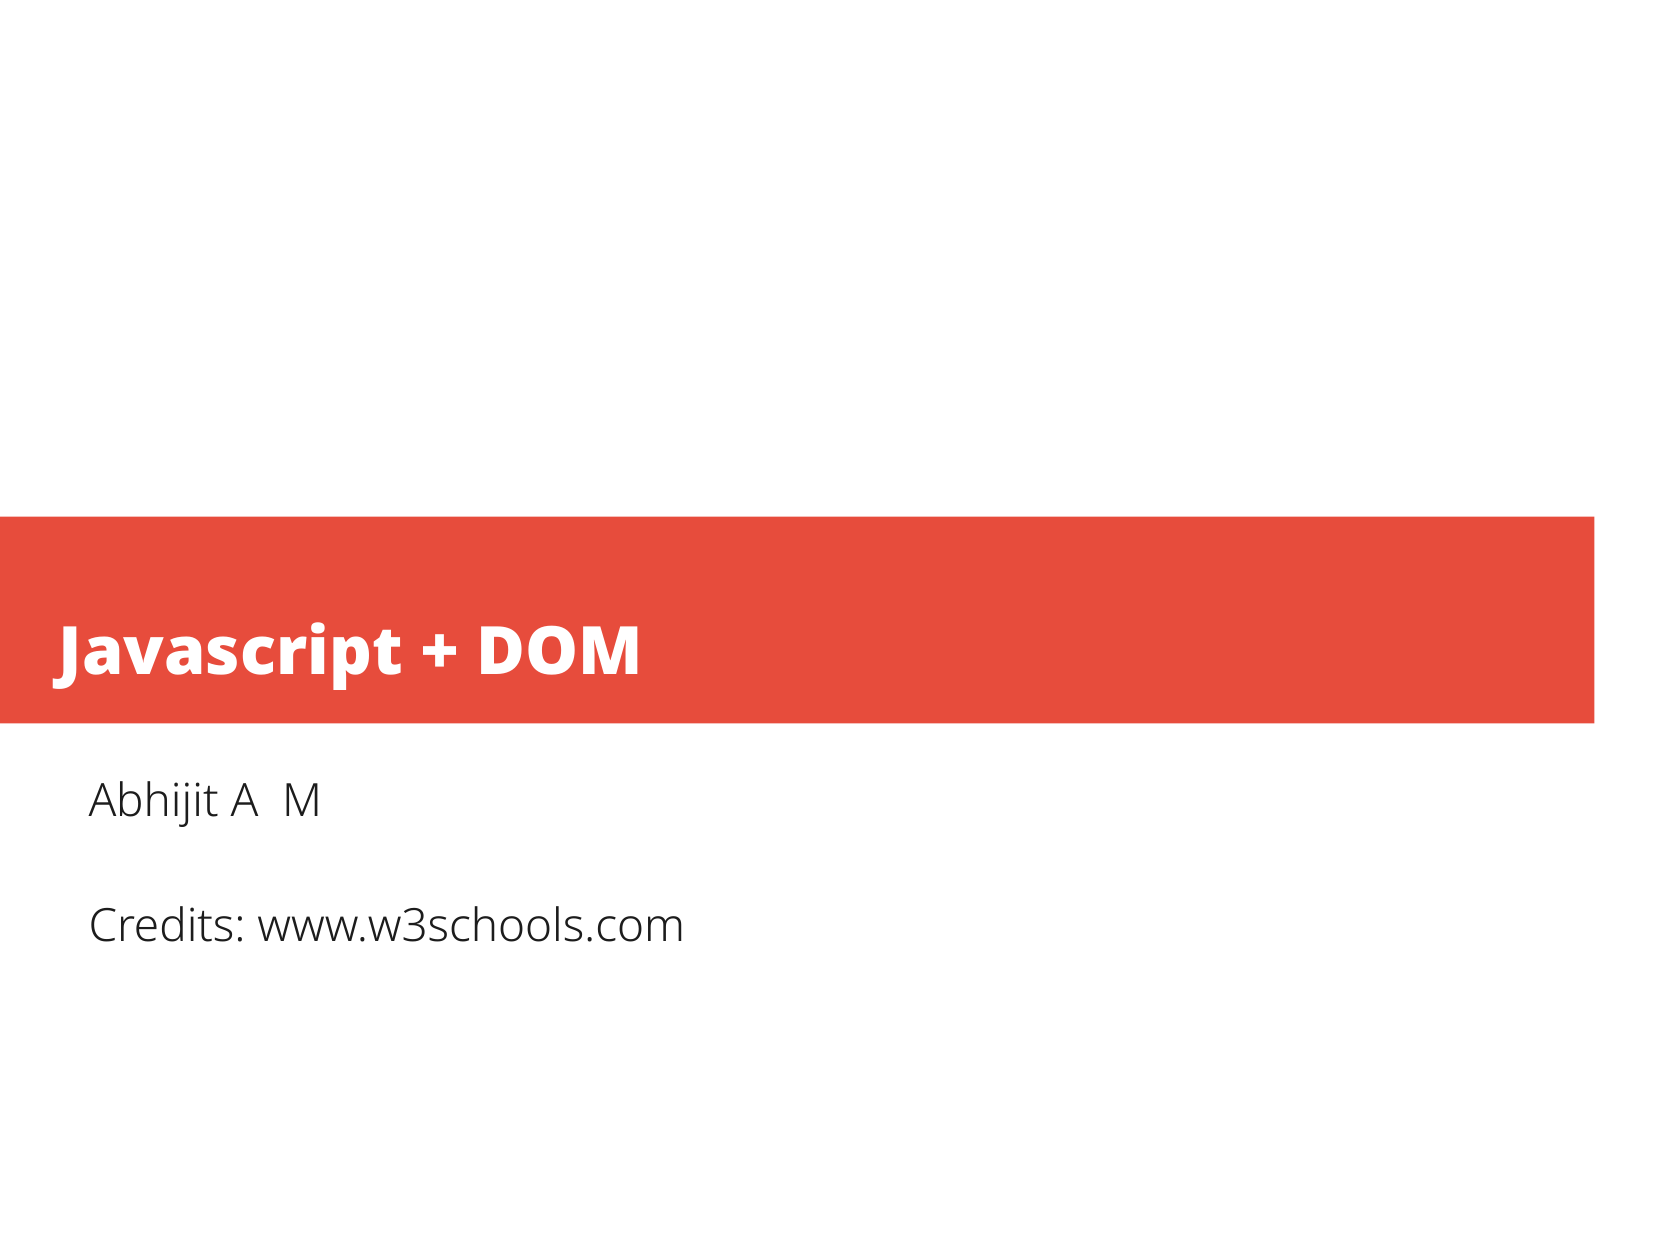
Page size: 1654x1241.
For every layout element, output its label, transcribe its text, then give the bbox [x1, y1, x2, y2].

subtitle Abhijit A M Credits: www.w3schools.com [88, 767, 1595, 1182]
title Javascript + DOM [59, 546, 1595, 694]
